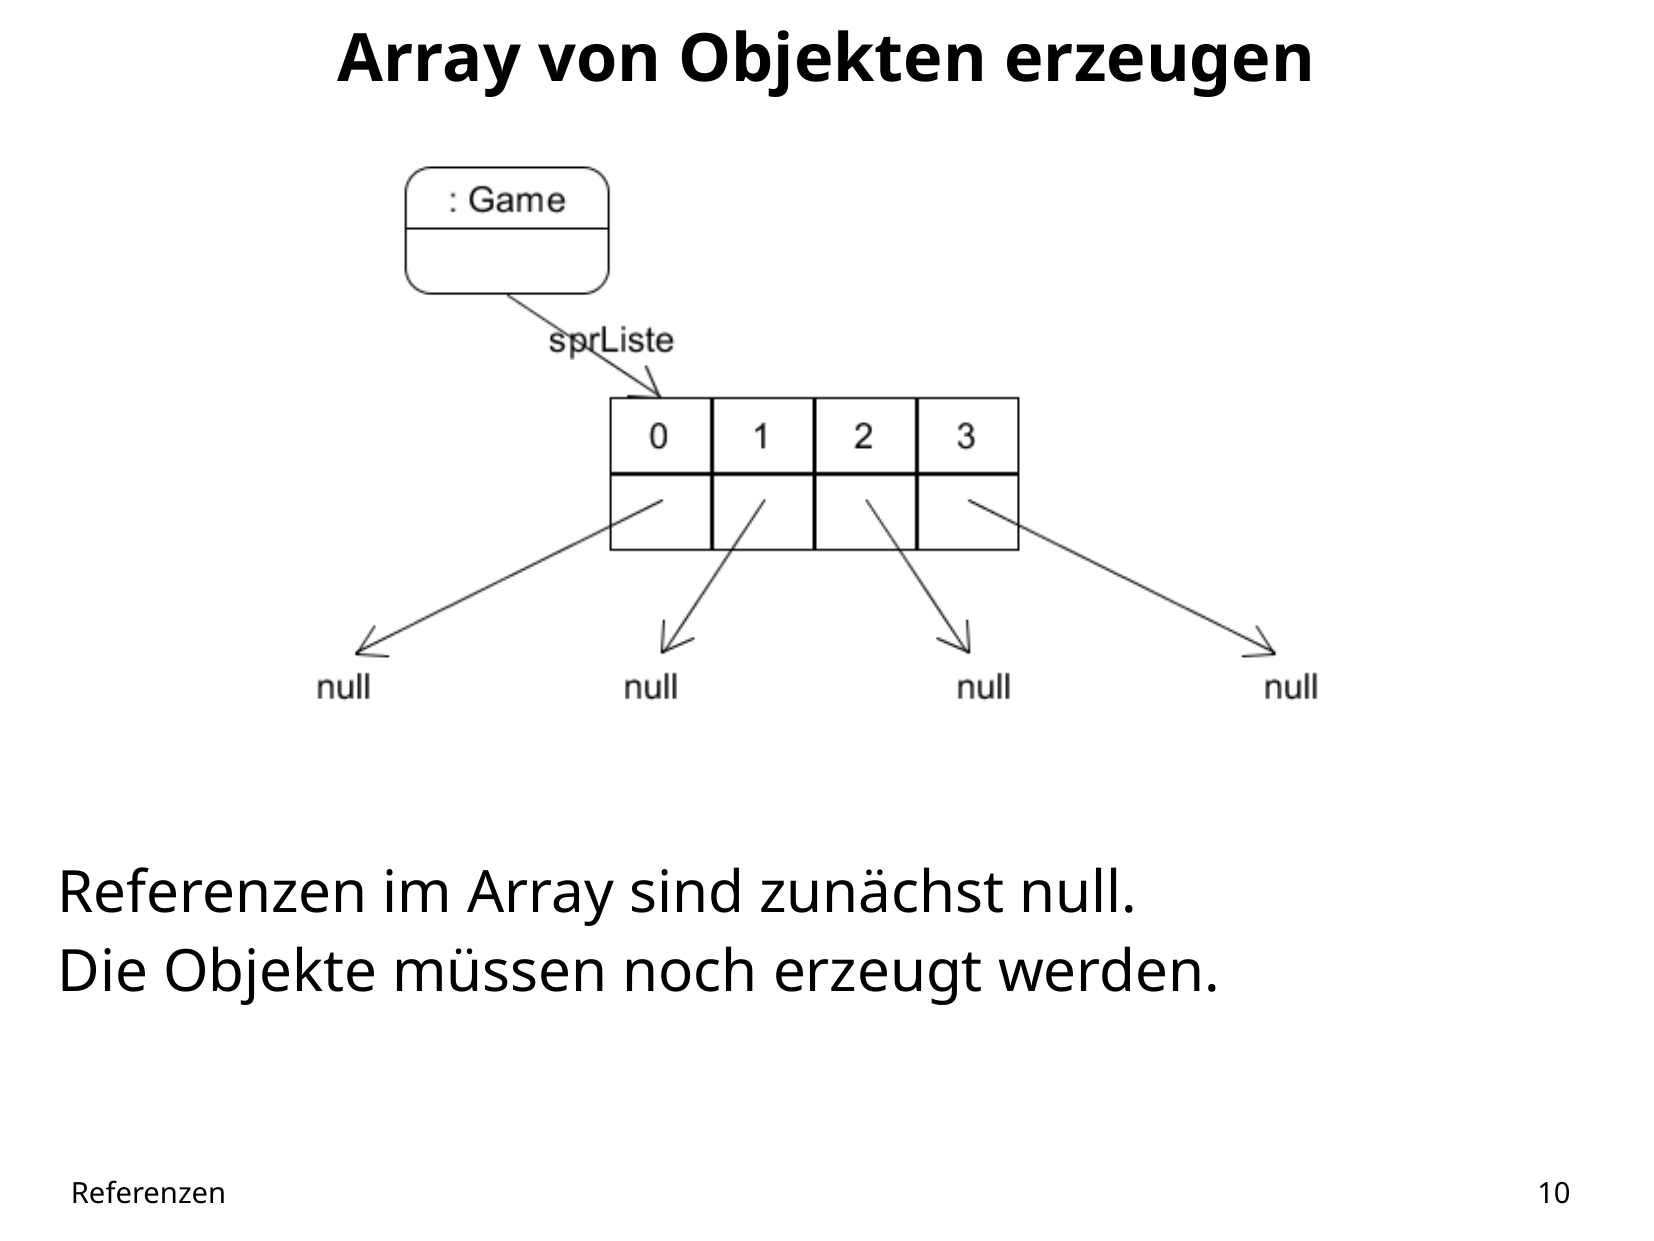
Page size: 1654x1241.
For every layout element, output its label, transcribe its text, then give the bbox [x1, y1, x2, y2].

title Array von Objekten erzeugen [0, 5, 1654, 107]
picture [224, 165, 1406, 850]
list Referenzen im Array sind zunächst null. Die Objekte müssen noch erzeugt werden. [57, 850, 1605, 1121]
